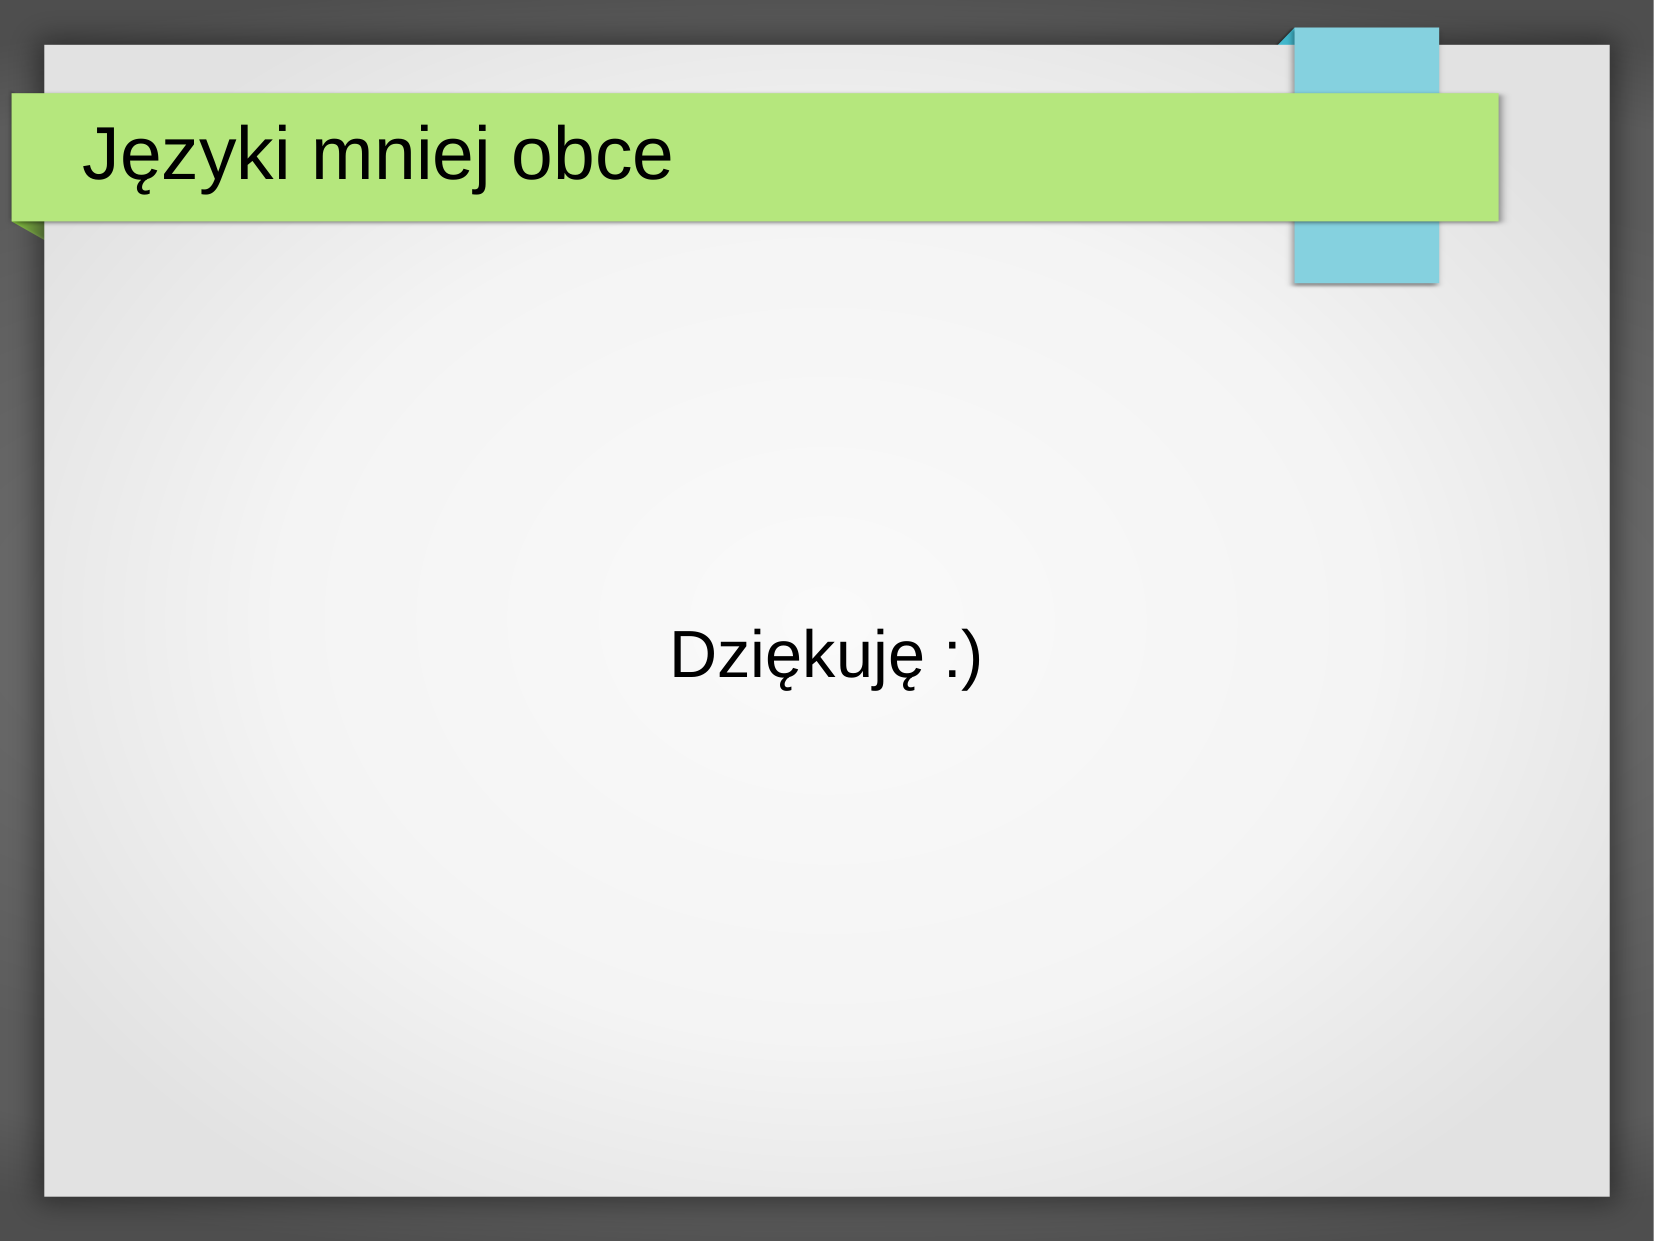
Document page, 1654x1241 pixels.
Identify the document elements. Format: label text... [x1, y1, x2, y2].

picture [0, 0, 1654, 1241]
subtitle Dziękuję :) [82, 295, 1571, 1015]
title Języki mniej obce [82, 94, 1264, 213]
